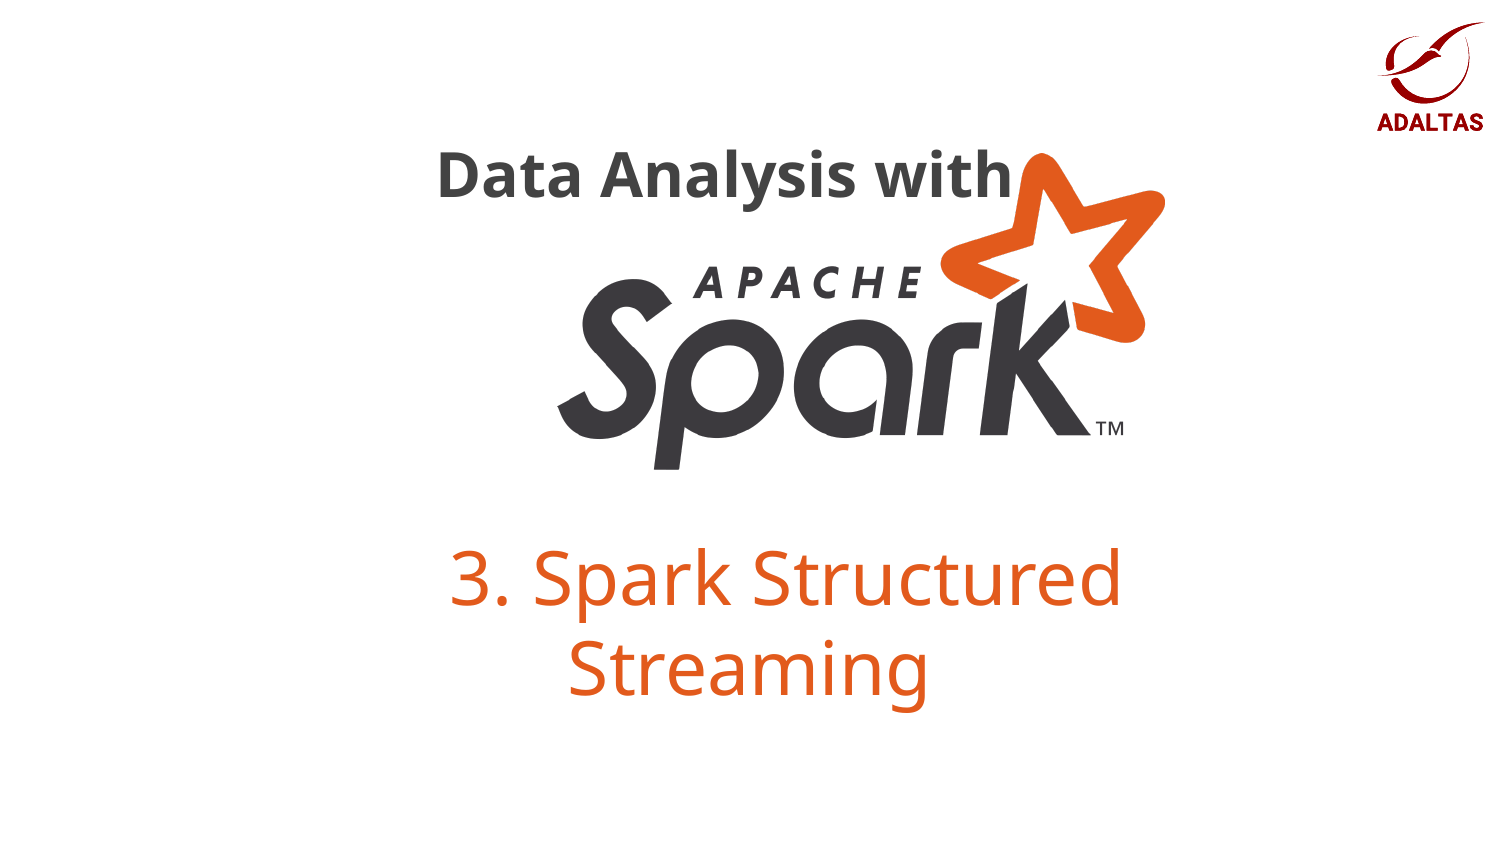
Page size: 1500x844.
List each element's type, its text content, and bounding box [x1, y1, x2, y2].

title Data Analysis with [335, 130, 1116, 225]
text_box [1408, 113, 1425, 131]
picture [557, 153, 1165, 470]
text_box [1438, 113, 1453, 131]
text_box [1377, 113, 1408, 131]
text_box [1385, 36, 1420, 71]
subtitle 3. Spark Structured Streaming [51, 514, 1449, 740]
text_box [1377, 50, 1442, 76]
text_box [1469, 113, 1483, 131]
text_box [1426, 113, 1438, 131]
text_box [1452, 113, 1469, 131]
text_box [1391, 37, 1470, 104]
text_box [1429, 22, 1485, 52]
